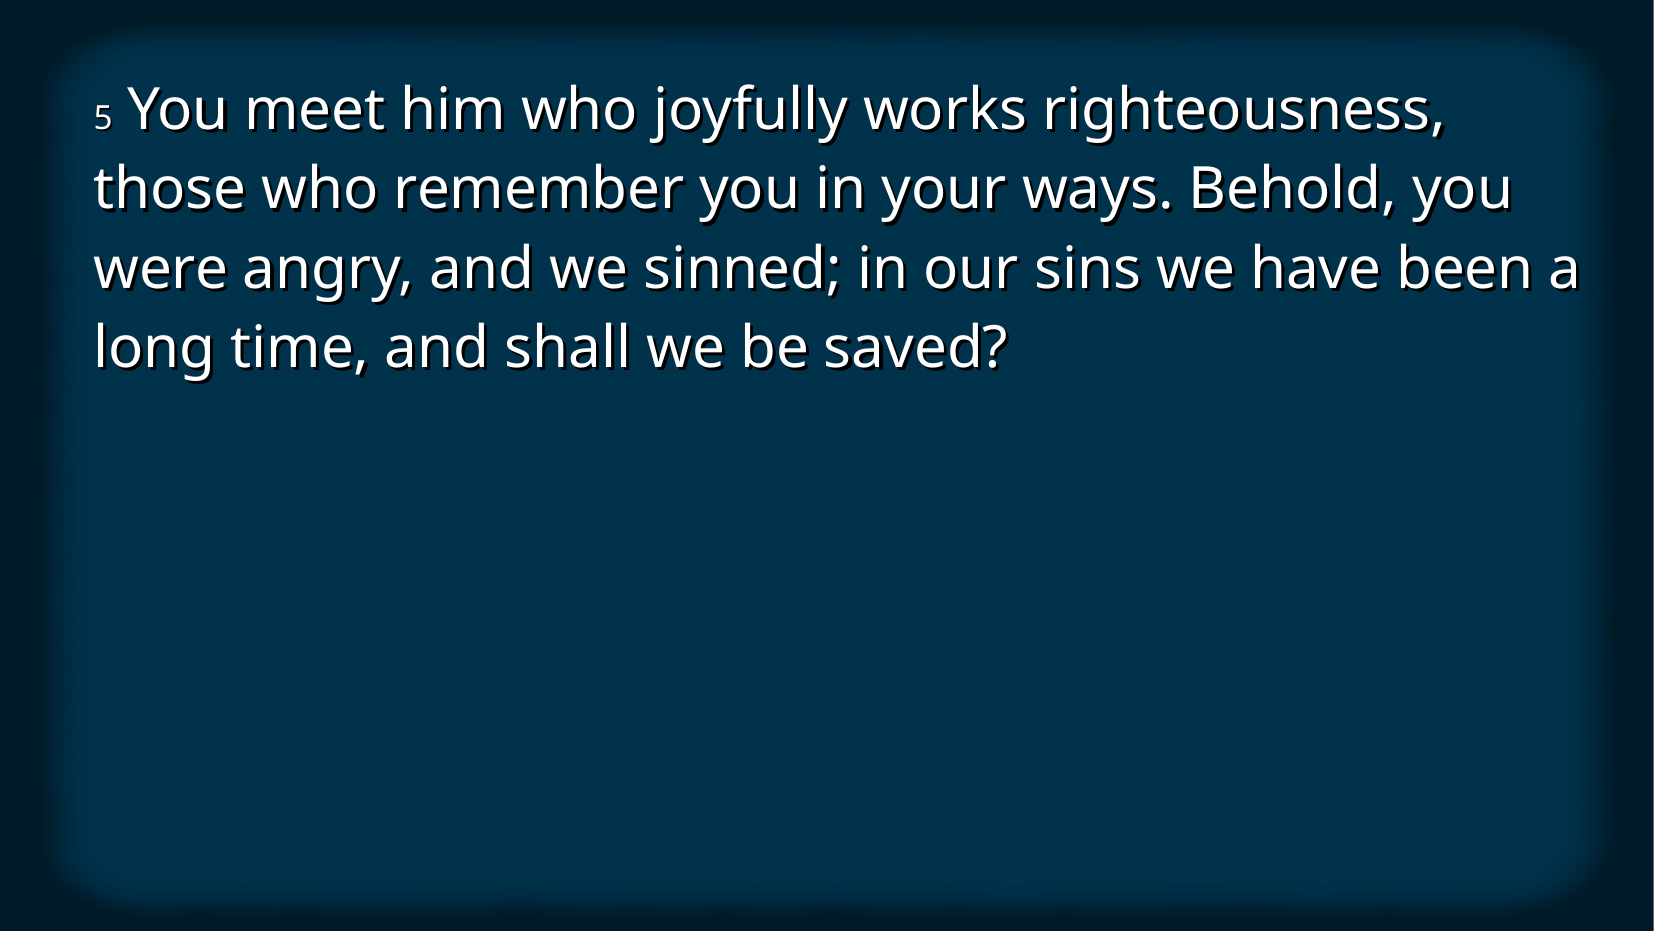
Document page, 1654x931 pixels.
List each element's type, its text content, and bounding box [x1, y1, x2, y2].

picture [0, 0, 1654, 931]
text_box 5 You meet him who joyfully works righteousness, those who remember you in your ways. Behold, you were angry, and we sinned; in our sins we have been a long time, and shall we be saved? [60, 60, 1606, 421]
